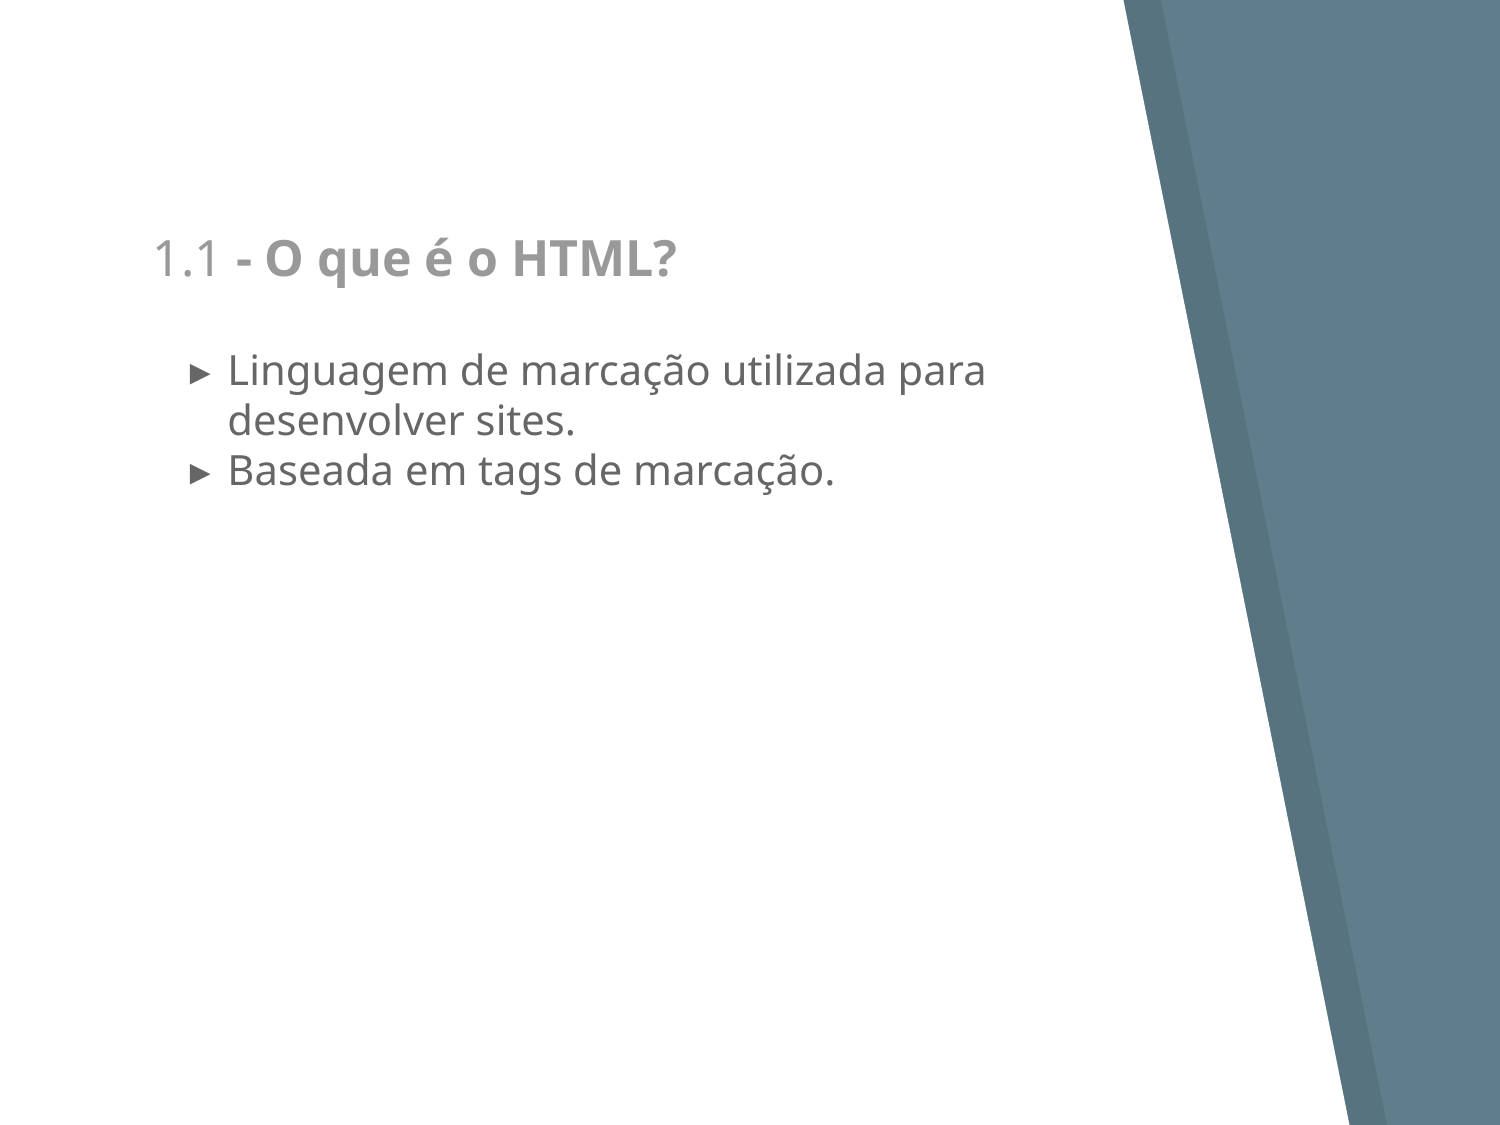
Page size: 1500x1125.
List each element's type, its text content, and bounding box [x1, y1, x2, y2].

list Linguagem de marcação utilizada para desenvolver sites. Baseada em tags de marcação. [137, 329, 1011, 823]
title 1.1 - O que é o HTML? [137, 195, 1011, 302]
